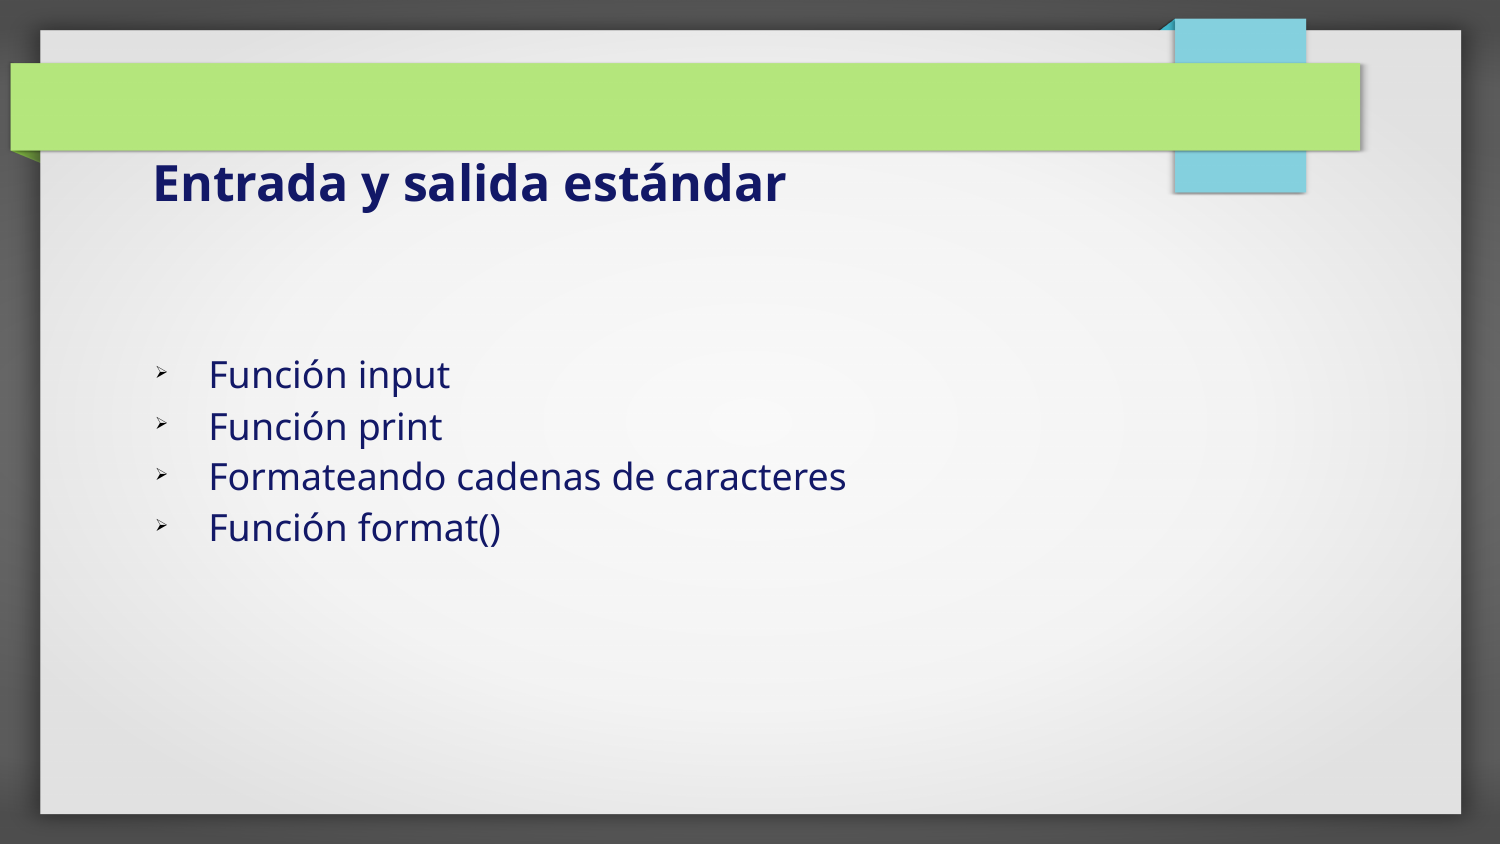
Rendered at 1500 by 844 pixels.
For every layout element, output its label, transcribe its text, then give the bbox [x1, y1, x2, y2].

list Función input Función print Formateando cadenas de caracteres Función format() [137, 246, 1099, 844]
title Entrada y salida estándar [137, 146, 1011, 227]
picture [0, 0, 1500, 844]
